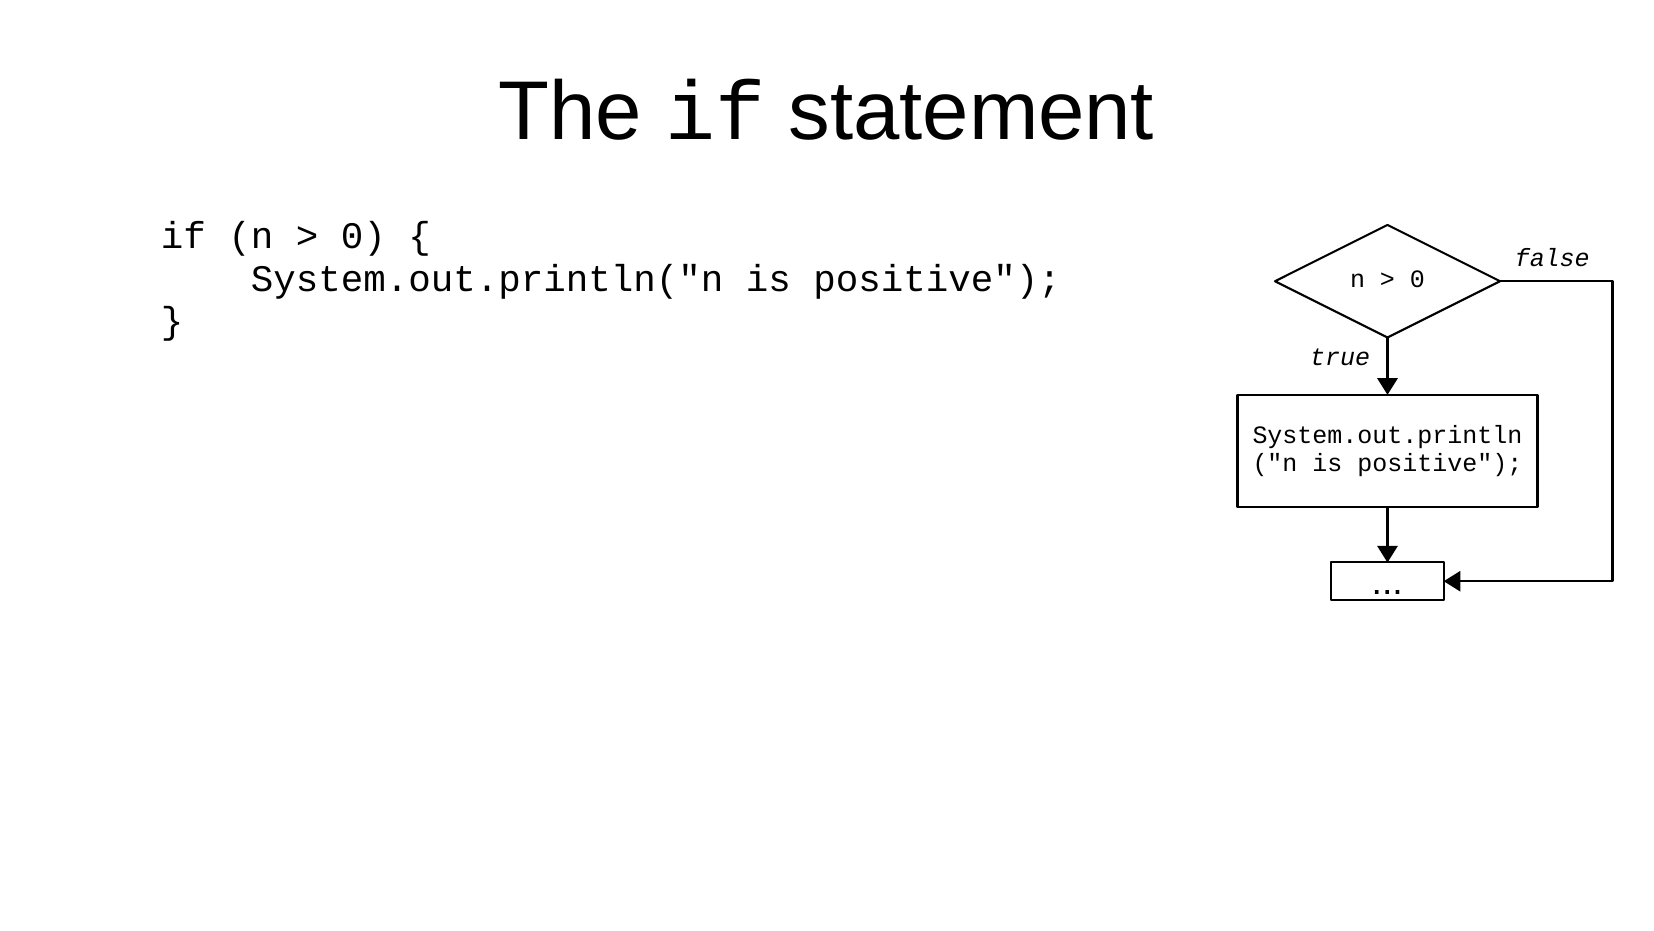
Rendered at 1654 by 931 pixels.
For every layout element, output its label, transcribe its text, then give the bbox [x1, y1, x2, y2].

title The if statement [82, 37, 1571, 193]
text_box System.out.println ("n is positive"); [1237, 394, 1538, 508]
text_box n > 0 [1275, 224, 1500, 338]
text_box false [1500, 238, 1605, 282]
text_box true [1295, 337, 1386, 381]
text_box if (n > 0) { System.out.println("n is positive"); } [145, 210, 1076, 353]
text_box ... [1331, 562, 1444, 600]
